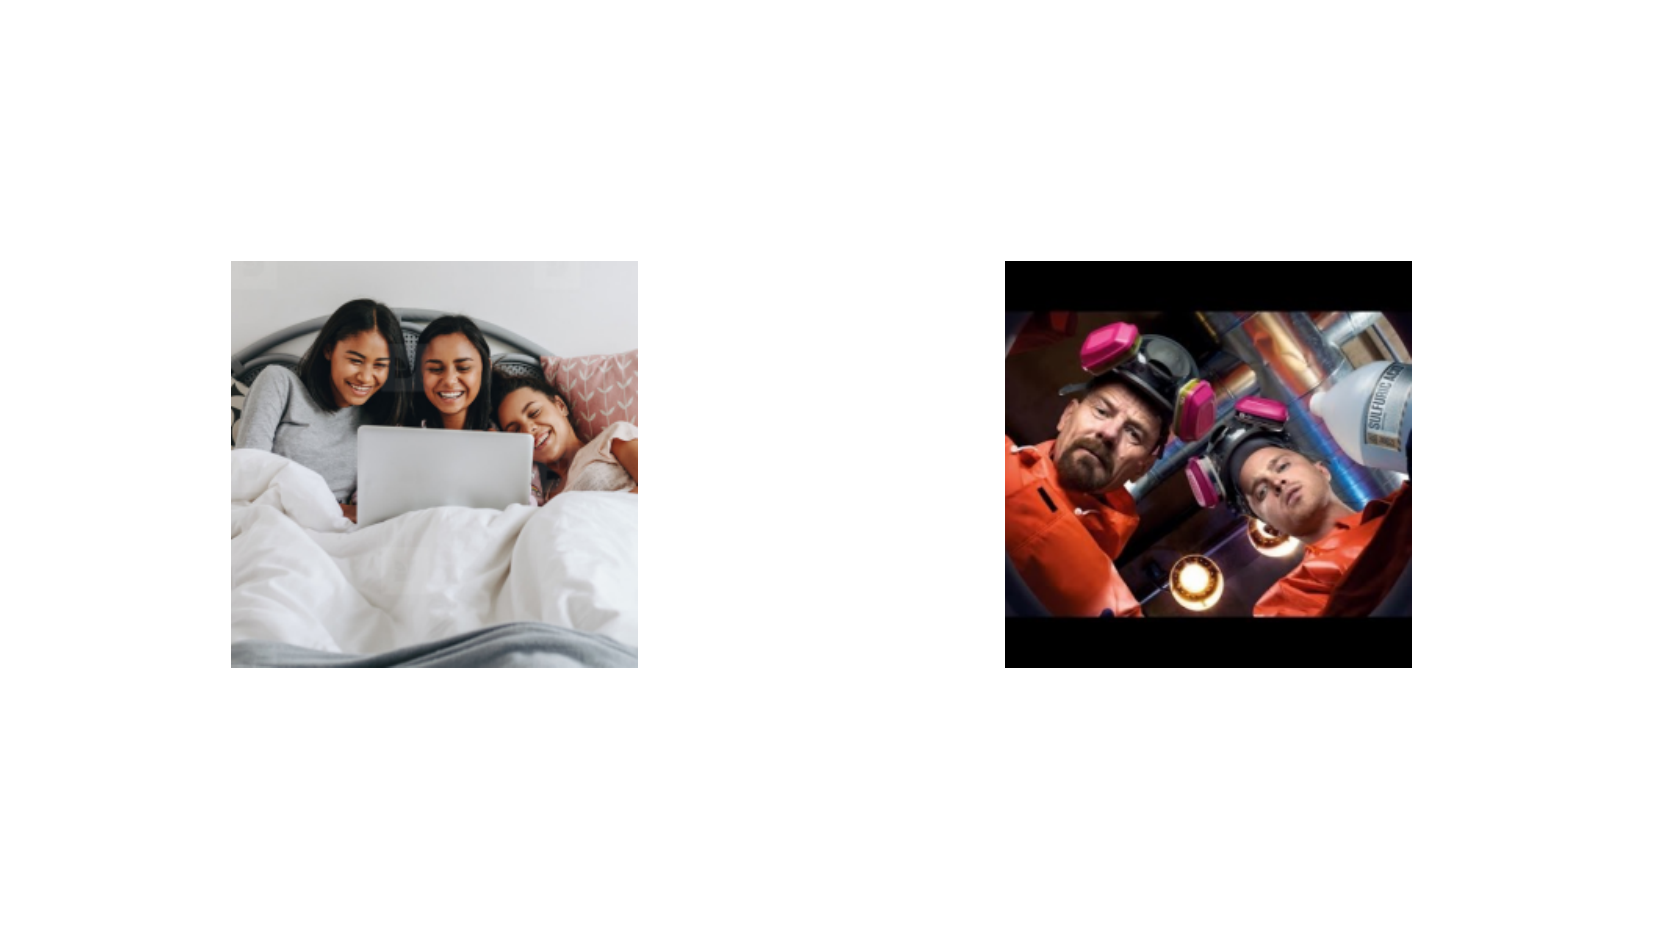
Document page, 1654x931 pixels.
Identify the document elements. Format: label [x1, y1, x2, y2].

picture [1005, 261, 1412, 669]
picture [231, 261, 638, 669]
